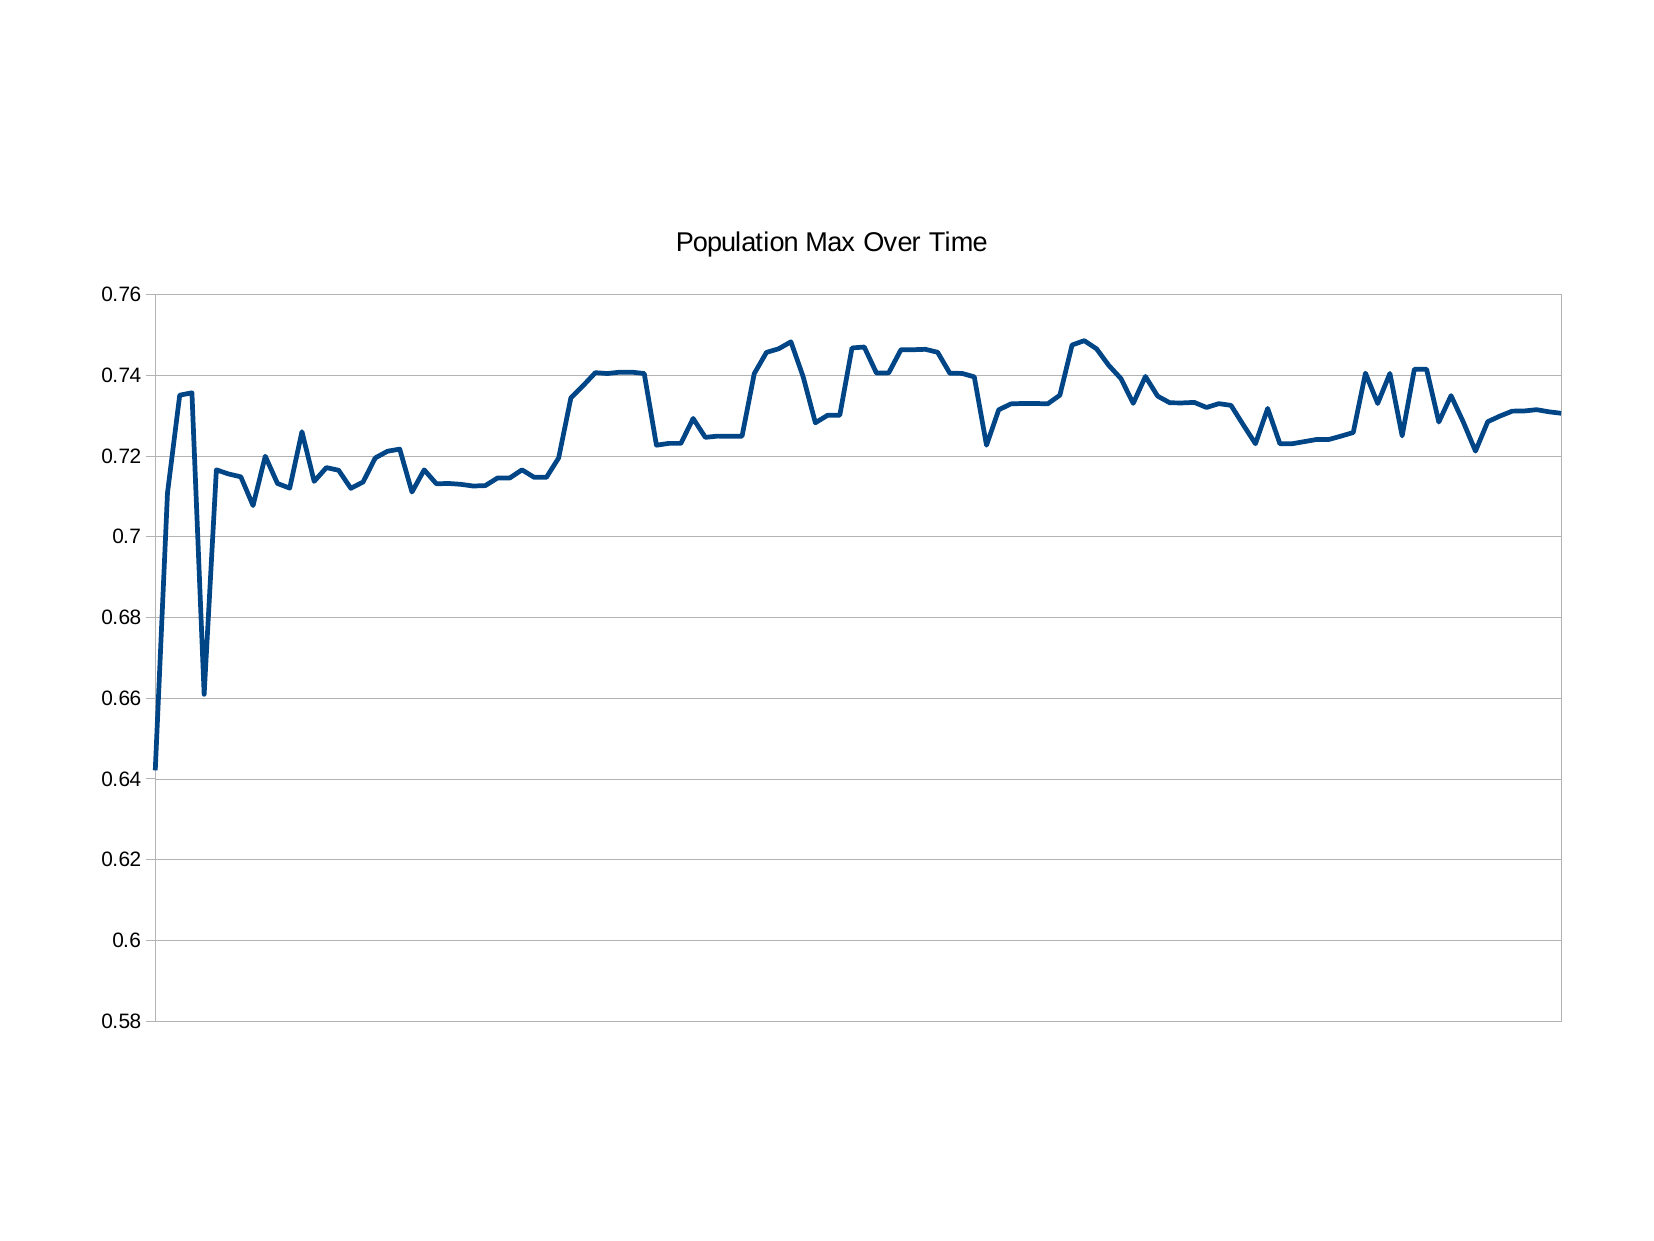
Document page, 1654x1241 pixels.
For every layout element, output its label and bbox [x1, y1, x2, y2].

chart [71, 195, 1592, 1051]
